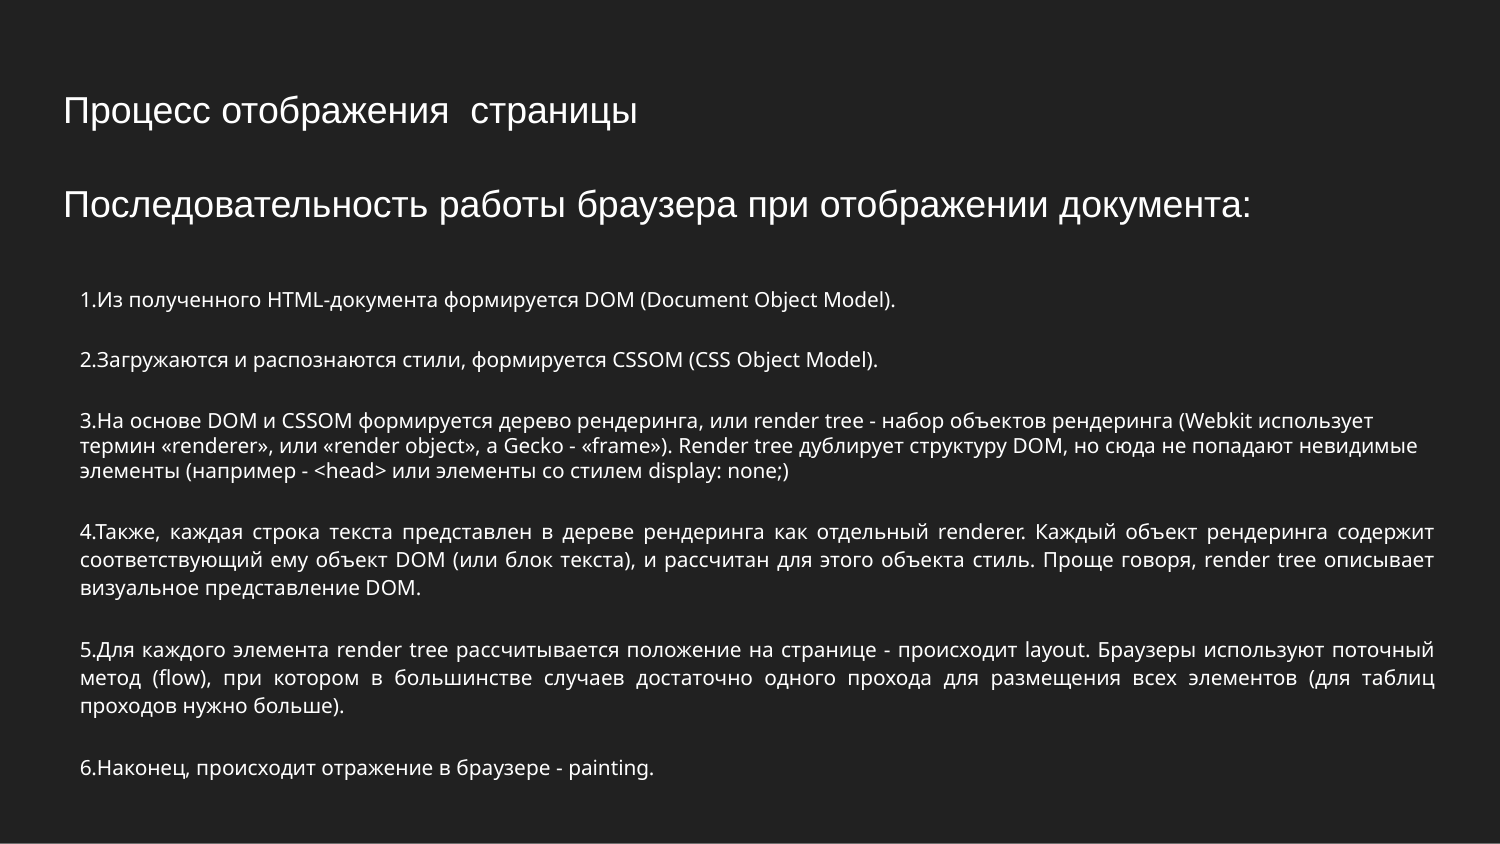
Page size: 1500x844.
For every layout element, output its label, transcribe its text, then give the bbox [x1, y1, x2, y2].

text_box 1.Из полученного HTML-документа формируется DOM (Document Object Model). 2.Загружаются и распознаются стили, формируется CSSOM (CSS Object Model). 3.На основе DOM и CSSOM формируется дерево рендеринга, или render tree - набор объектов рендеринга (Webkit использует термин «renderer», или «render object», а Gecko - «frame»). Render tree дублирует структуру DOM, но сюда не попадают невидимые элементы (например - <head> или элементы со стилем display: none;) 4.Также, каждая строка текста представлен в дереве рендеринга как отдельный renderer. Каждый объект рендеринга содержит соответствующий ему объект DOM (или блок текста), и рассчитан для этого объекта стиль. Проще говоря, render tree описывает визуальное представление DOM. 5.Для каждого элемента render tree рассчитывается положение на странице - происходит layout. Браузеры используют поточный метод (flow), при котором в большинстве случаев достаточно одного прохода для размещения всех элементов (для таблиц проходов нужно больше). 6.Наконец, происходит отражение в браузере - painting. [79, 281, 1436, 780]
text_box Процесс отображения страницы Последовательность работы браузера при отображении документа: [63, 83, 1311, 225]
